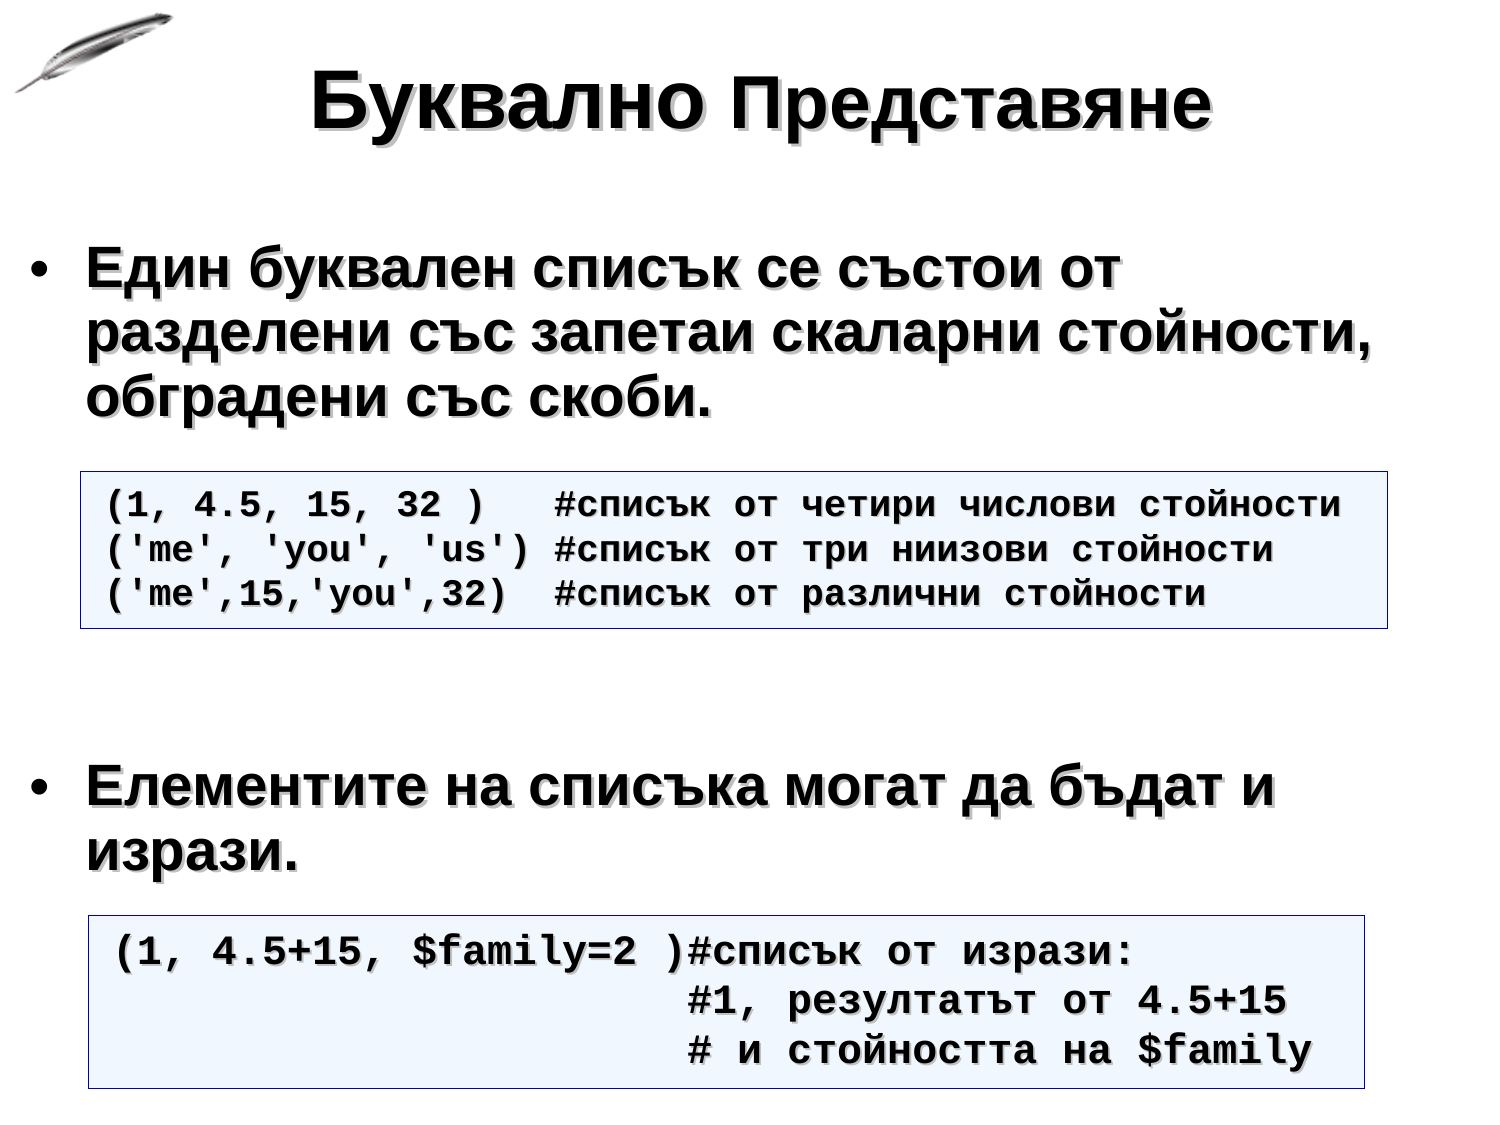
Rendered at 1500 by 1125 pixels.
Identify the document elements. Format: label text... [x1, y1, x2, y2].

text_box (1, 4.5+15, $family=2 )#списък от изрази: #1, резултатът от 4.5+15 # и стойността на $family [88, 915, 1365, 1088]
picture [11, 11, 103, 95]
list Един буквален списък се състои от разделени със запетаи скаларни стойности, обградени със скоби. Елементите на списъка могат да бъдат и изрази. [29, 236, 1423, 1112]
title Буквално Представяне [103, 0, 1397, 207]
text_box (1, 4.5, 15, 32 ) #списък от четири числови стойности ('me', 'you', 'us') #списък от три ниизови стойности ('me',15,'you',32) #списък от различни стойности [80, 471, 1388, 629]
